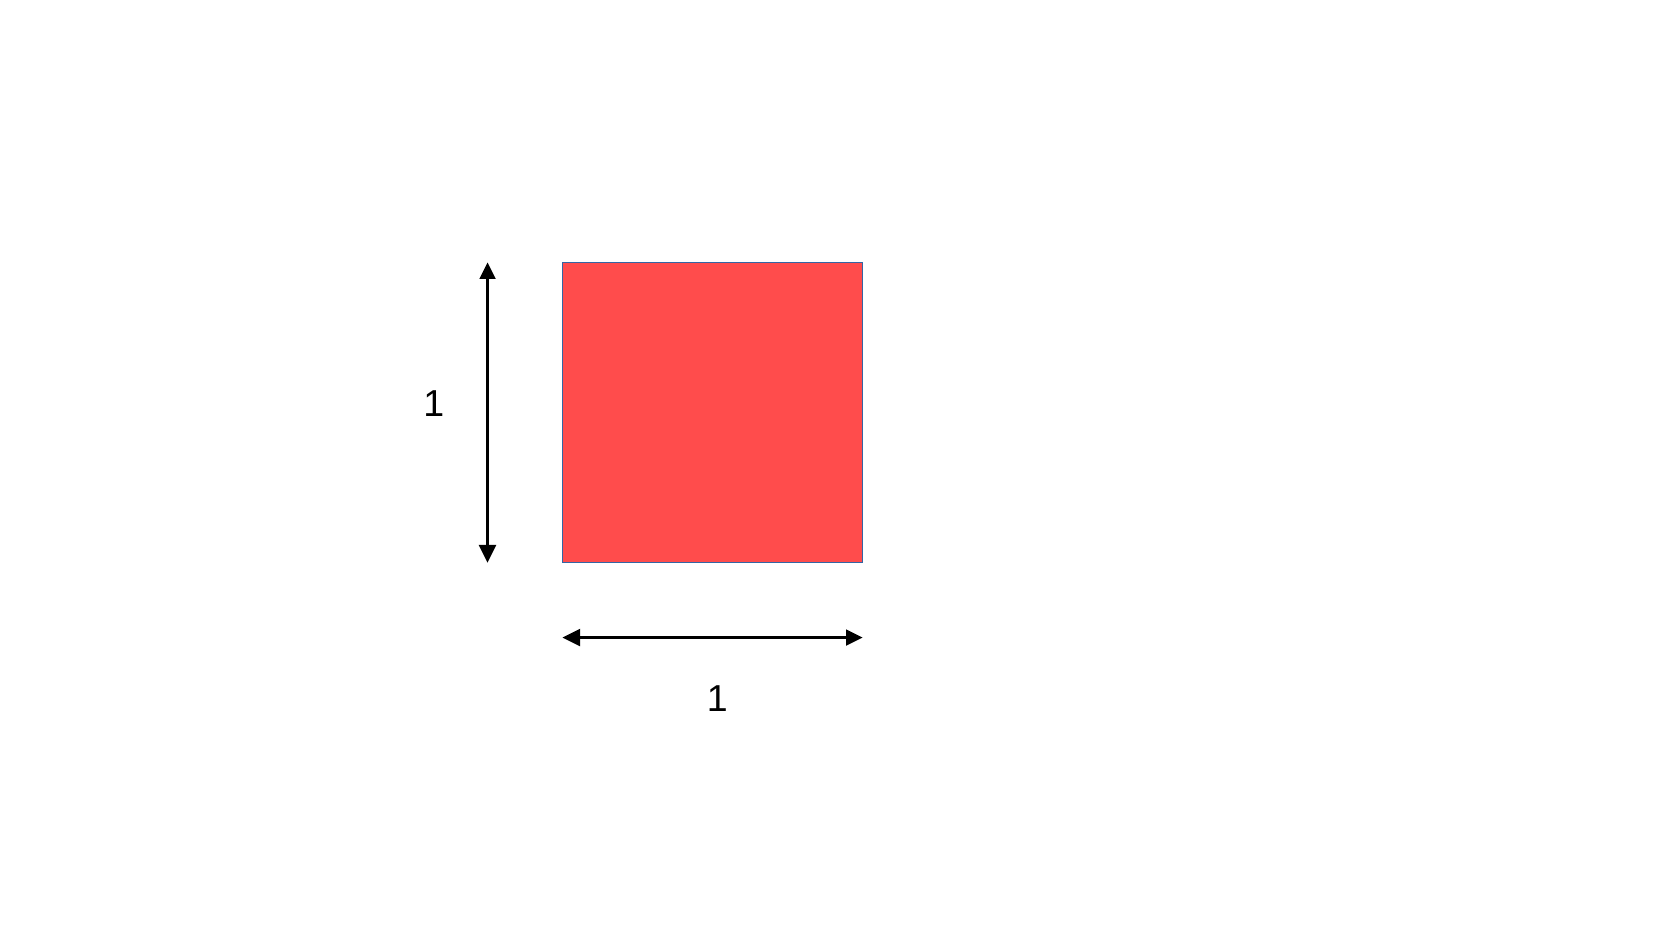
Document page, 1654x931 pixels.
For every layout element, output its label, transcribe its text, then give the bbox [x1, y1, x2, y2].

text_box 1 [390, 375, 477, 432]
text_box [562, 262, 863, 563]
text_box 1 [674, 670, 761, 728]
